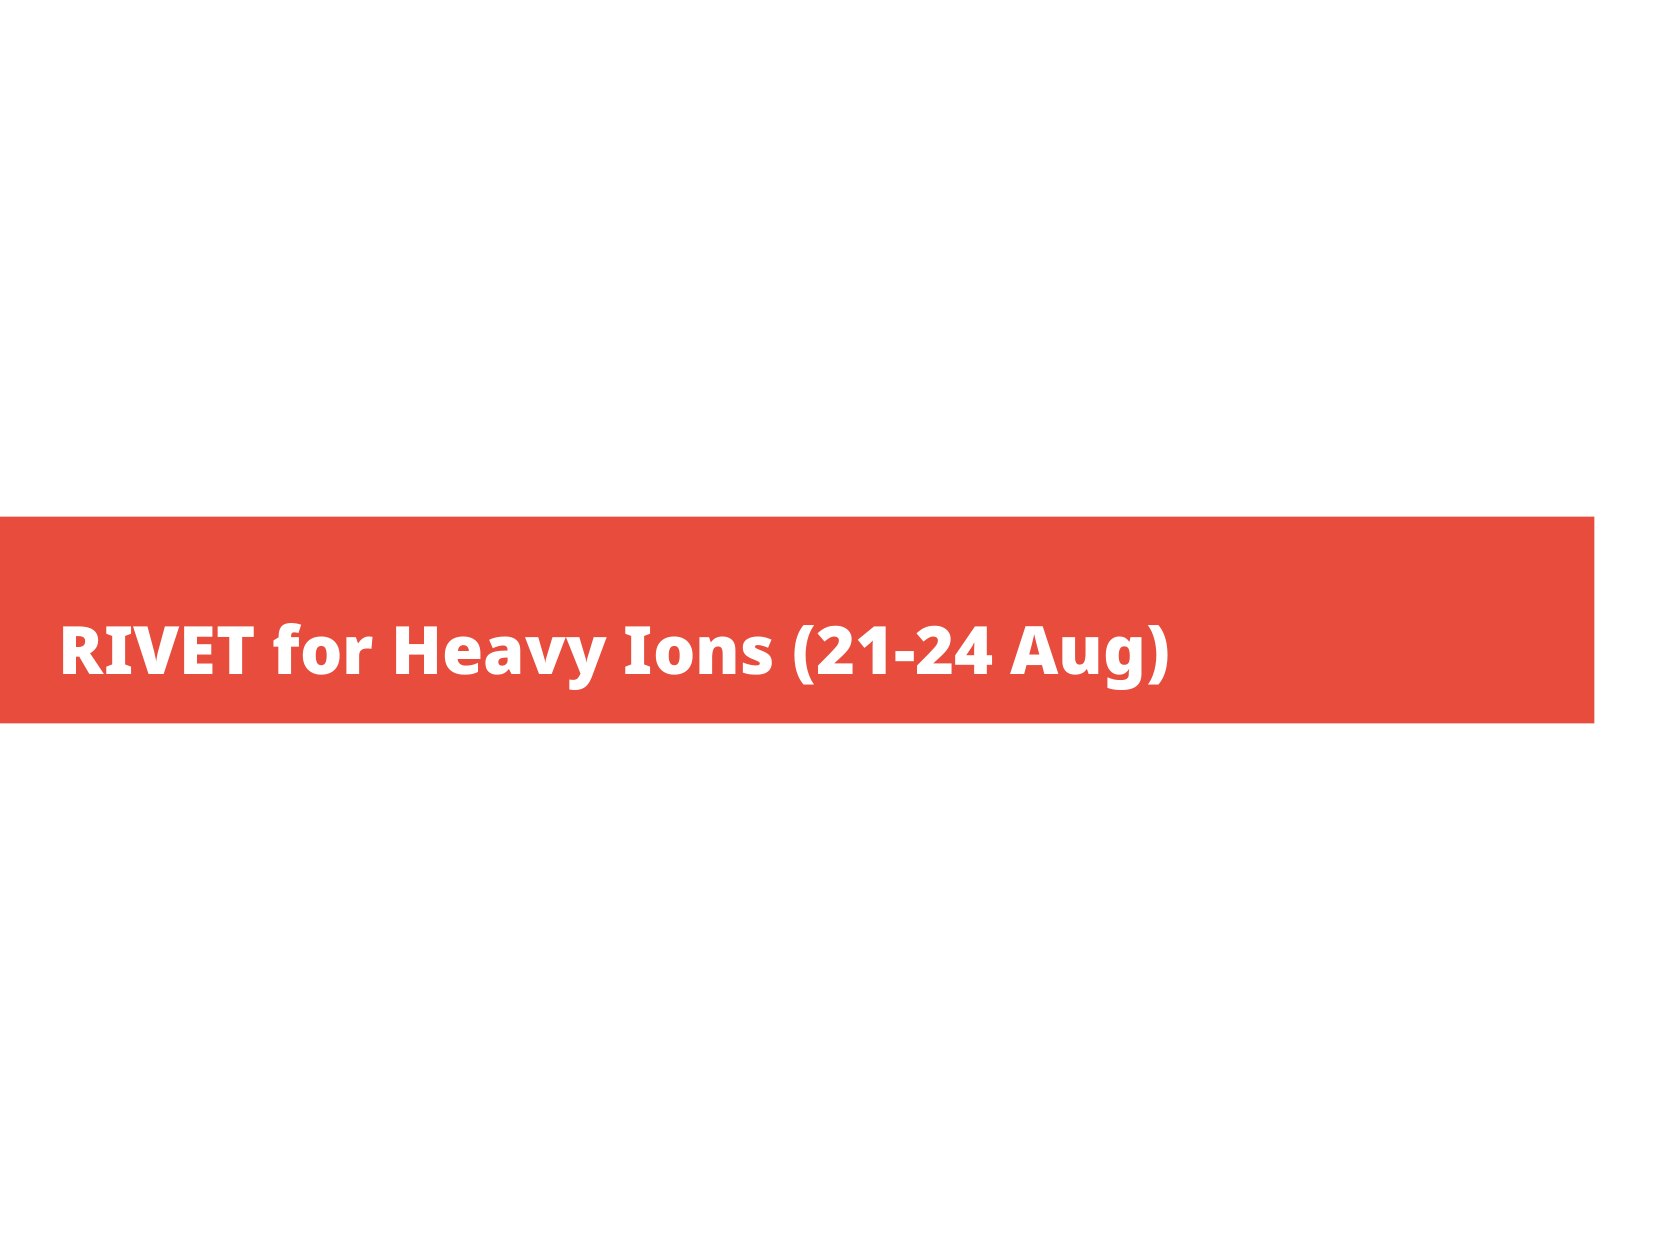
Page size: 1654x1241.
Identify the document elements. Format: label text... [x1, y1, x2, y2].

title RIVET for Heavy Ions (21-24 Aug) [59, 546, 1595, 694]
